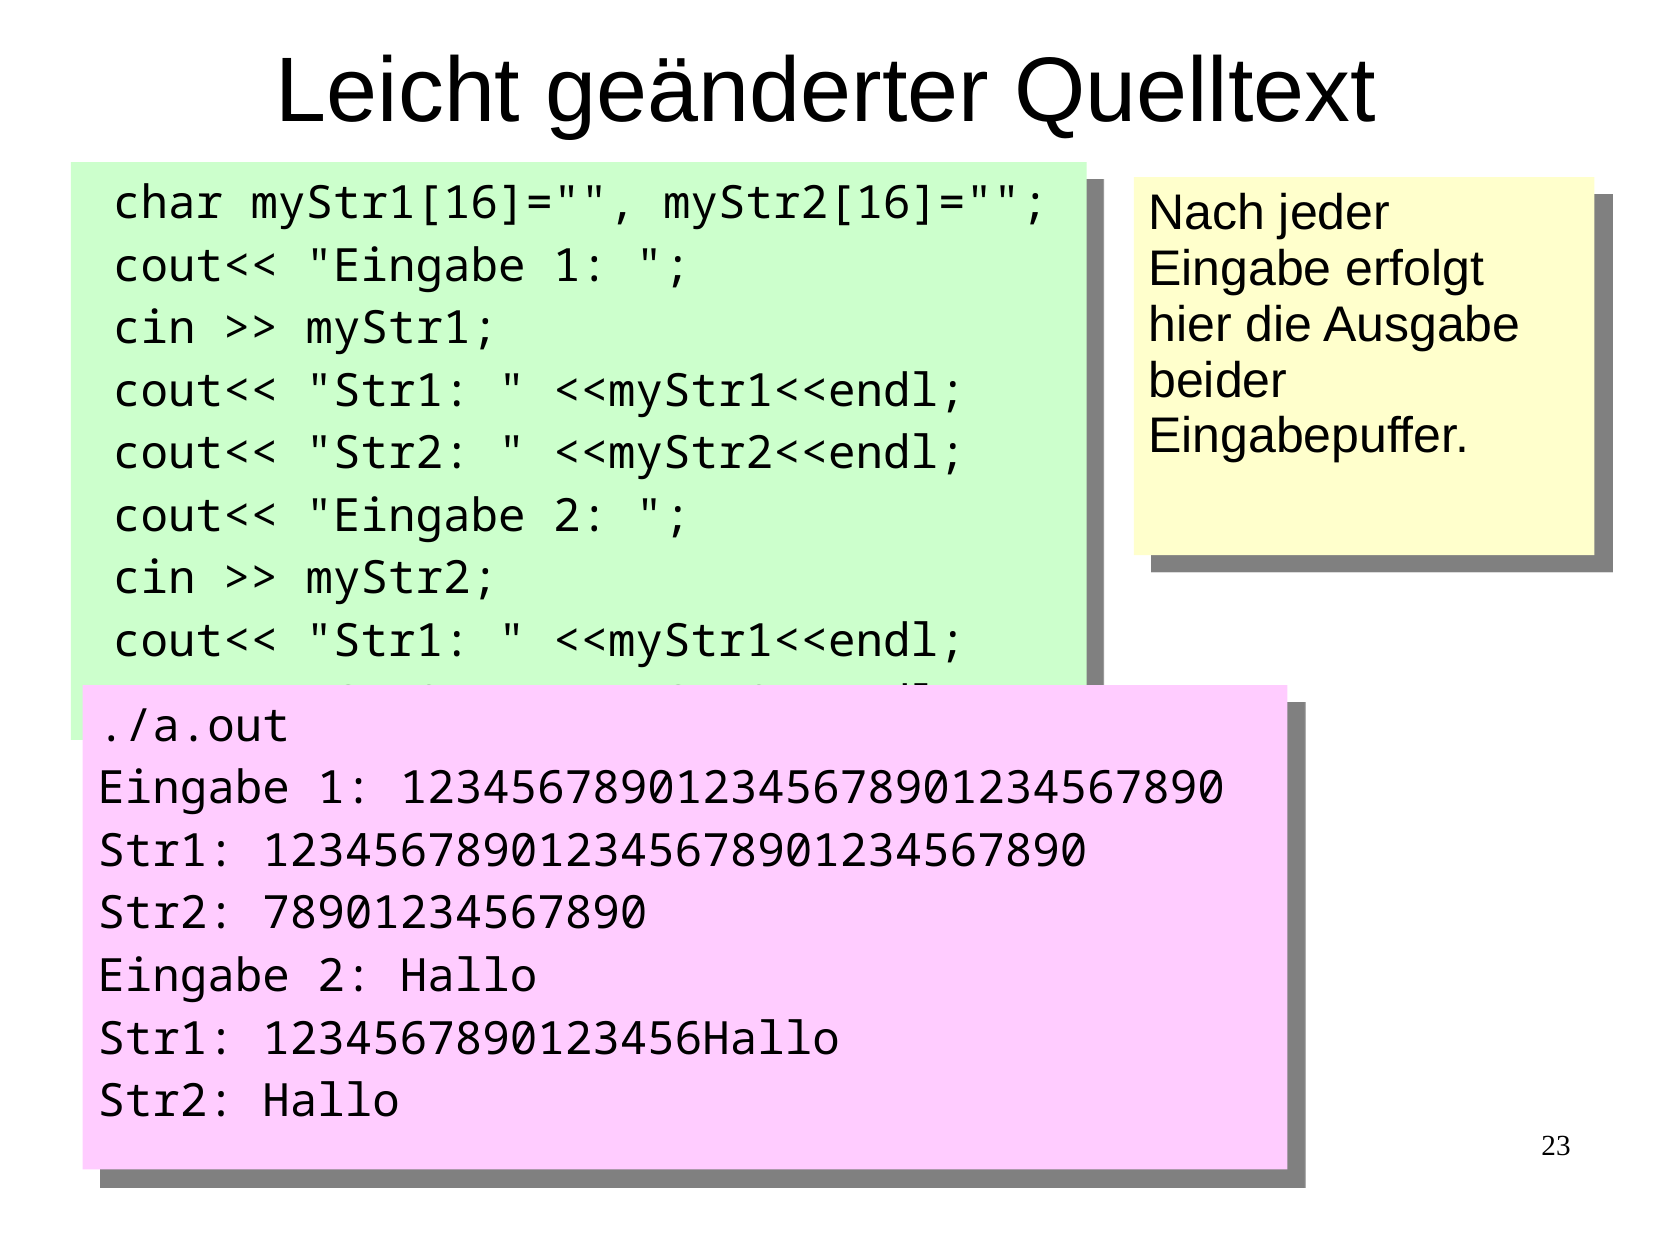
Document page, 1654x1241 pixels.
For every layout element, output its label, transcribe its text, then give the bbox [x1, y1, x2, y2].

title Leicht geänderter Quelltext [82, 25, 1571, 154]
text_box char myStr1[16]="", myStr2[16]=""; cout<< "Eingabe 1: "; cin >> myStr1; cout<< "Str1: " <<myStr1<<endl; cout<< "Str2: " <<myStr2<<endl; cout<< "Eingabe 2: "; cin >> myStr2; cout<< "Str1: " <<myStr1<<endl; cout<< "Str2: " <<myStr2<<endl; [70, 162, 1087, 657]
text_box ./a.out Eingabe 1: 123456789012345678901234567890 Str1: 123456789012345678901234567890 Str2: 78901234567890 Eingabe 2: Hallo Str1: 1234567890123456Hallo Str2: Hallo [82, 685, 1288, 1170]
text_box Nach jeder Eingabe erfolgt hier die Ausgabe beider Eingabepuffer. [1133, 177, 1595, 556]
